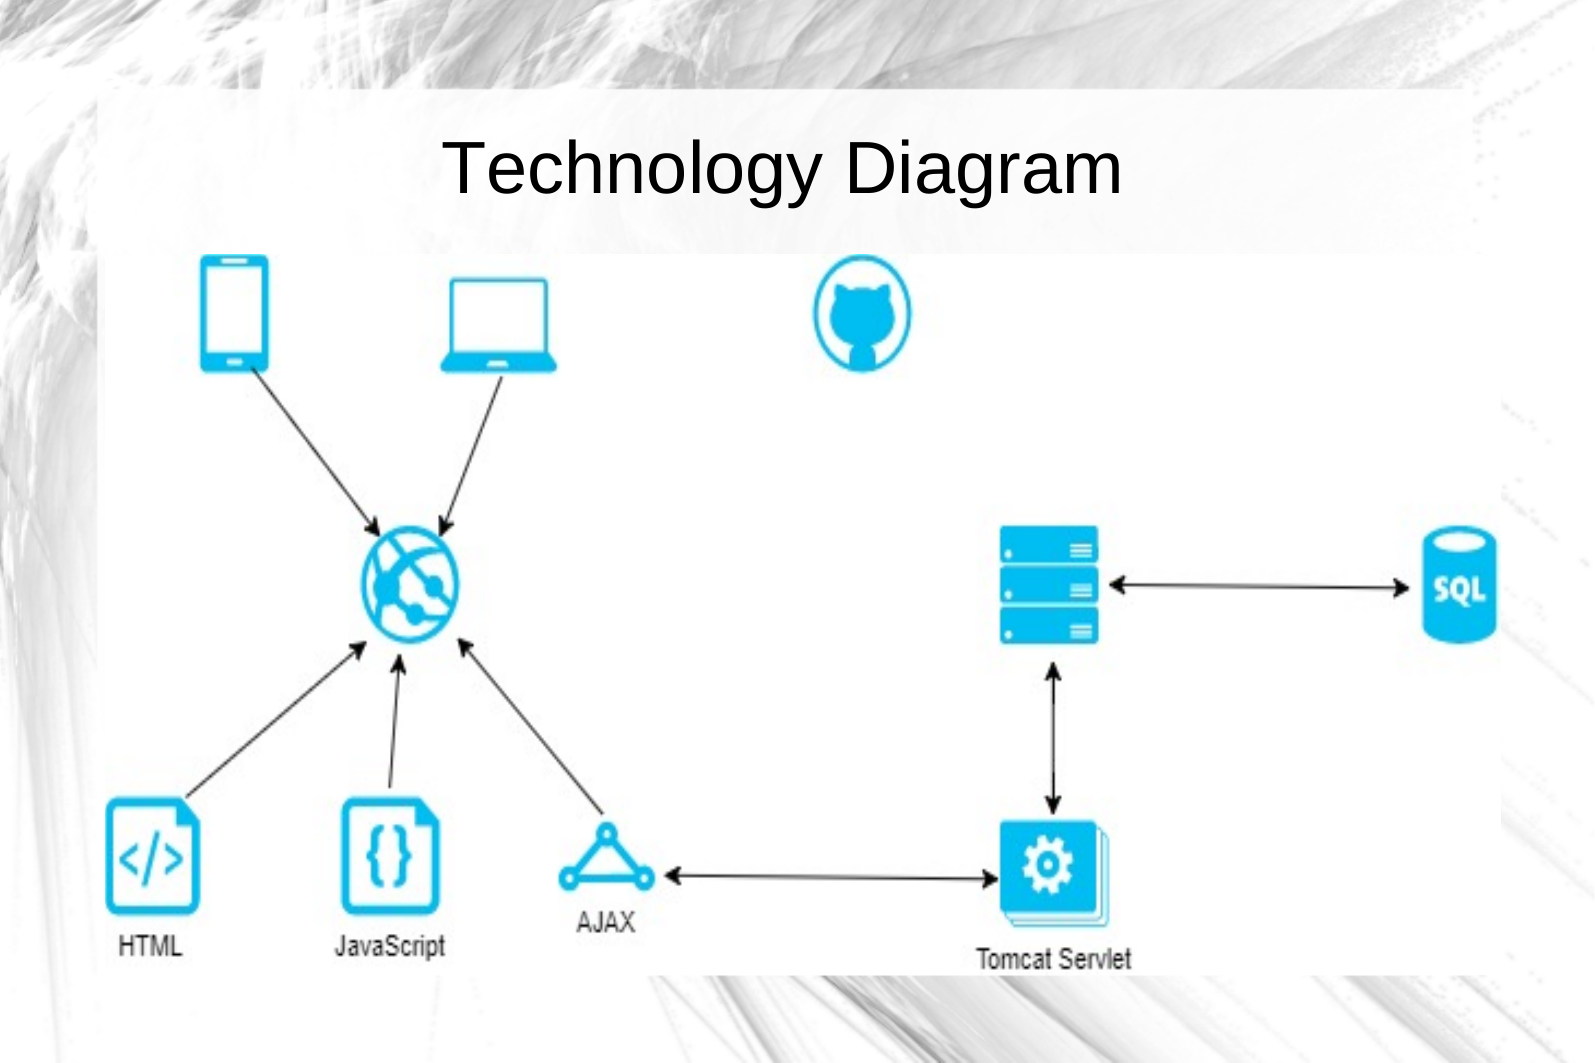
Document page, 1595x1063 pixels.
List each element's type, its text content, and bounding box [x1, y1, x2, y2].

picture [0, 0, 1595, 1063]
title Technology Diagram [113, 96, 1453, 241]
